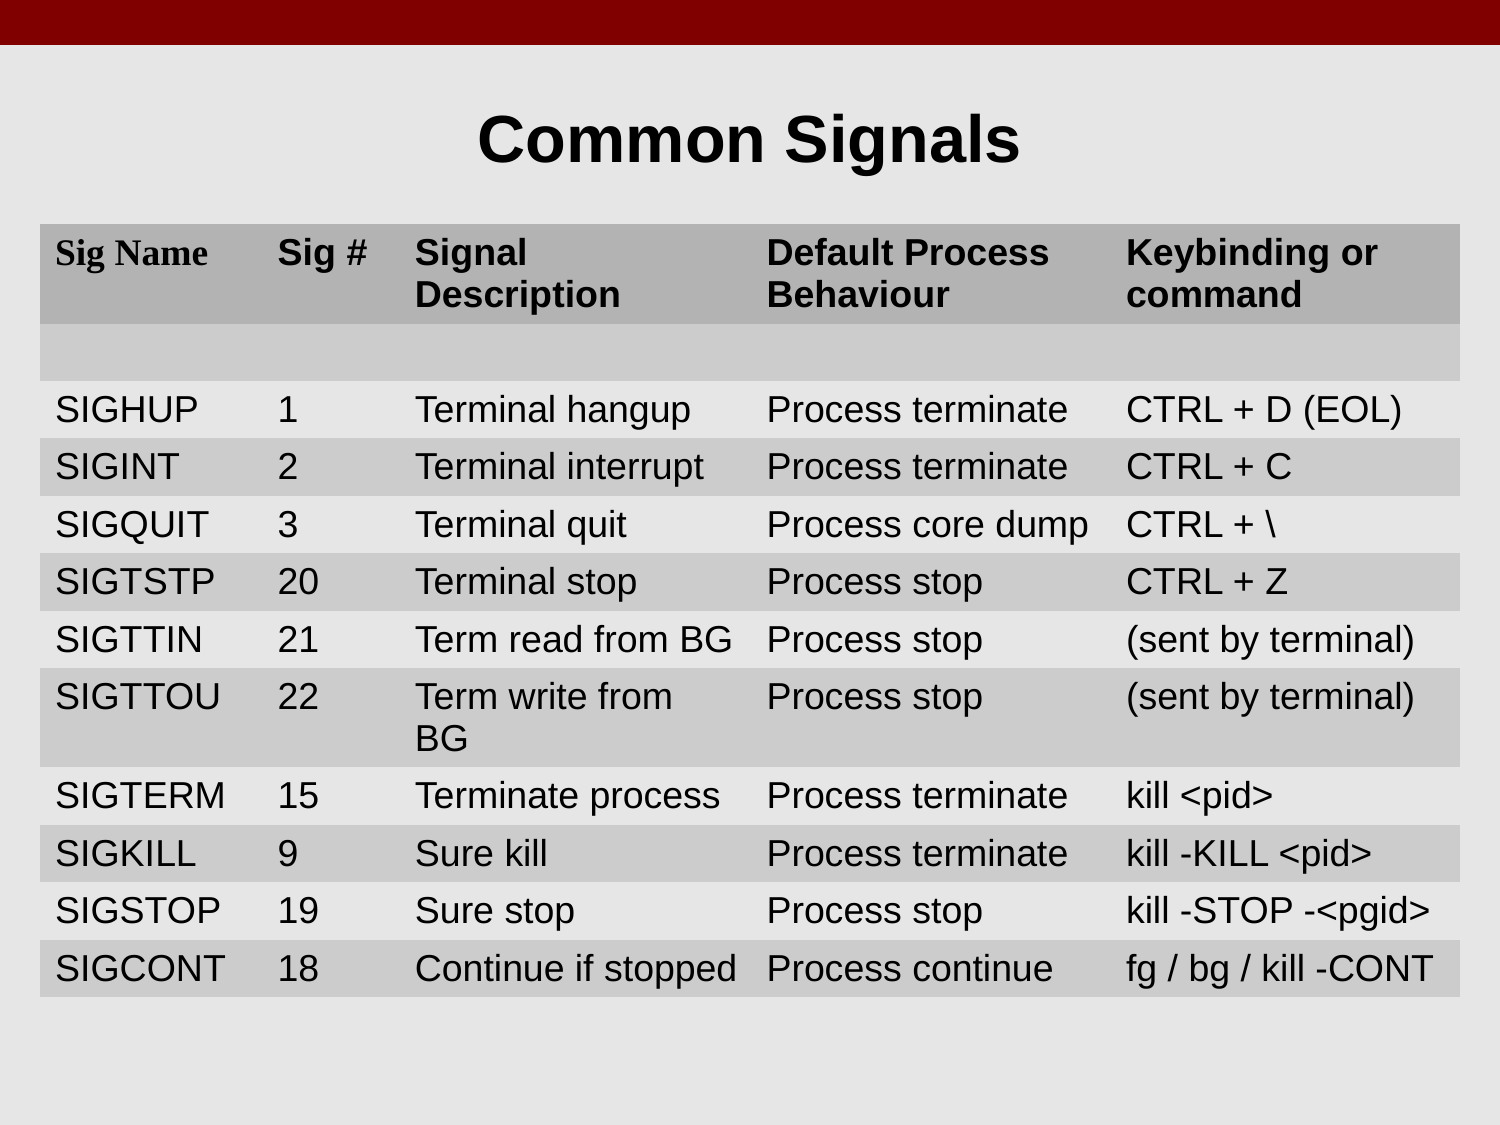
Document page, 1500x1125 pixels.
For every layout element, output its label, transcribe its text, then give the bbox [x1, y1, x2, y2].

table_cell Term write from BG [400, 668, 752, 767]
table_cell CTRL + D (EOL) [1111, 381, 1460, 438]
table_cell 15 [263, 767, 400, 825]
table_cell SIGQUIT [40, 496, 263, 553]
table_cell CTRL + C [1111, 438, 1460, 496]
table_cell [40, 324, 263, 381]
table_cell Terminal interrupt [400, 438, 752, 496]
table_cell SIGSTOP [40, 882, 263, 940]
table_cell SIGHUP [40, 381, 263, 438]
table_cell SIGKILL [40, 825, 263, 882]
table_cell Process stop [752, 611, 1111, 668]
table_cell Process stop [752, 882, 1111, 940]
table_cell Continue if stopped [400, 940, 752, 997]
table_cell SIGTTIN [40, 611, 263, 668]
table_header Keybinding or command [1111, 224, 1460, 324]
table_cell 1 [263, 381, 400, 438]
table_cell 20 [263, 553, 400, 611]
table_cell Terminate process [400, 767, 752, 825]
table_cell SIGINT [40, 438, 263, 496]
table_cell [263, 324, 400, 381]
table_cell [1111, 324, 1460, 381]
table_cell (sent by terminal) [1111, 668, 1460, 767]
table_cell Sure kill [400, 825, 752, 882]
table_header Default Process Behaviour [752, 224, 1111, 324]
table_cell Sure stop [400, 882, 752, 940]
table_cell Process terminate [752, 438, 1111, 496]
table_cell SIGTERM [40, 767, 263, 825]
table_cell Process core dump [752, 496, 1111, 553]
table_cell 3 [263, 496, 400, 553]
table_cell Process terminate [752, 825, 1111, 882]
table_header Sig Name [40, 224, 263, 324]
table_cell Process stop [752, 668, 1111, 767]
table_cell 9 [263, 825, 400, 882]
title Common Signals [75, 45, 1425, 224]
table_cell 19 [263, 882, 400, 940]
table_cell [400, 324, 752, 381]
table_header Signal Description [400, 224, 752, 324]
table_cell 22 [263, 668, 400, 767]
table_cell kill -STOP -<pgid> [1111, 882, 1460, 940]
table_cell fg / bg / kill -CONT [1111, 940, 1460, 997]
table_cell Process terminate [752, 381, 1111, 438]
table_cell Terminal quit [400, 496, 752, 553]
table_cell Terminal stop [400, 553, 752, 611]
table_cell Process terminate [752, 767, 1111, 825]
table_cell SIGTSTP [40, 553, 263, 611]
table_cell Process continue [752, 940, 1111, 997]
table_cell 2 [263, 438, 400, 496]
table_cell [752, 324, 1111, 381]
table_header Sig # [263, 224, 400, 324]
table_cell SIGCONT [40, 940, 263, 997]
table_cell Process stop [752, 553, 1111, 611]
table_cell SIGTTOU [40, 668, 263, 767]
table_cell kill <pid> [1111, 767, 1460, 825]
table_cell (sent by terminal) [1111, 611, 1460, 668]
table_cell 18 [263, 940, 400, 997]
table_cell CTRL + \ [1111, 496, 1460, 553]
table_cell 21 [263, 611, 400, 668]
table_cell kill -KILL <pid> [1111, 825, 1460, 882]
table_cell Terminal hangup [400, 381, 752, 438]
table_cell Term read from BG [400, 611, 752, 668]
table_cell CTRL + Z [1111, 553, 1460, 611]
